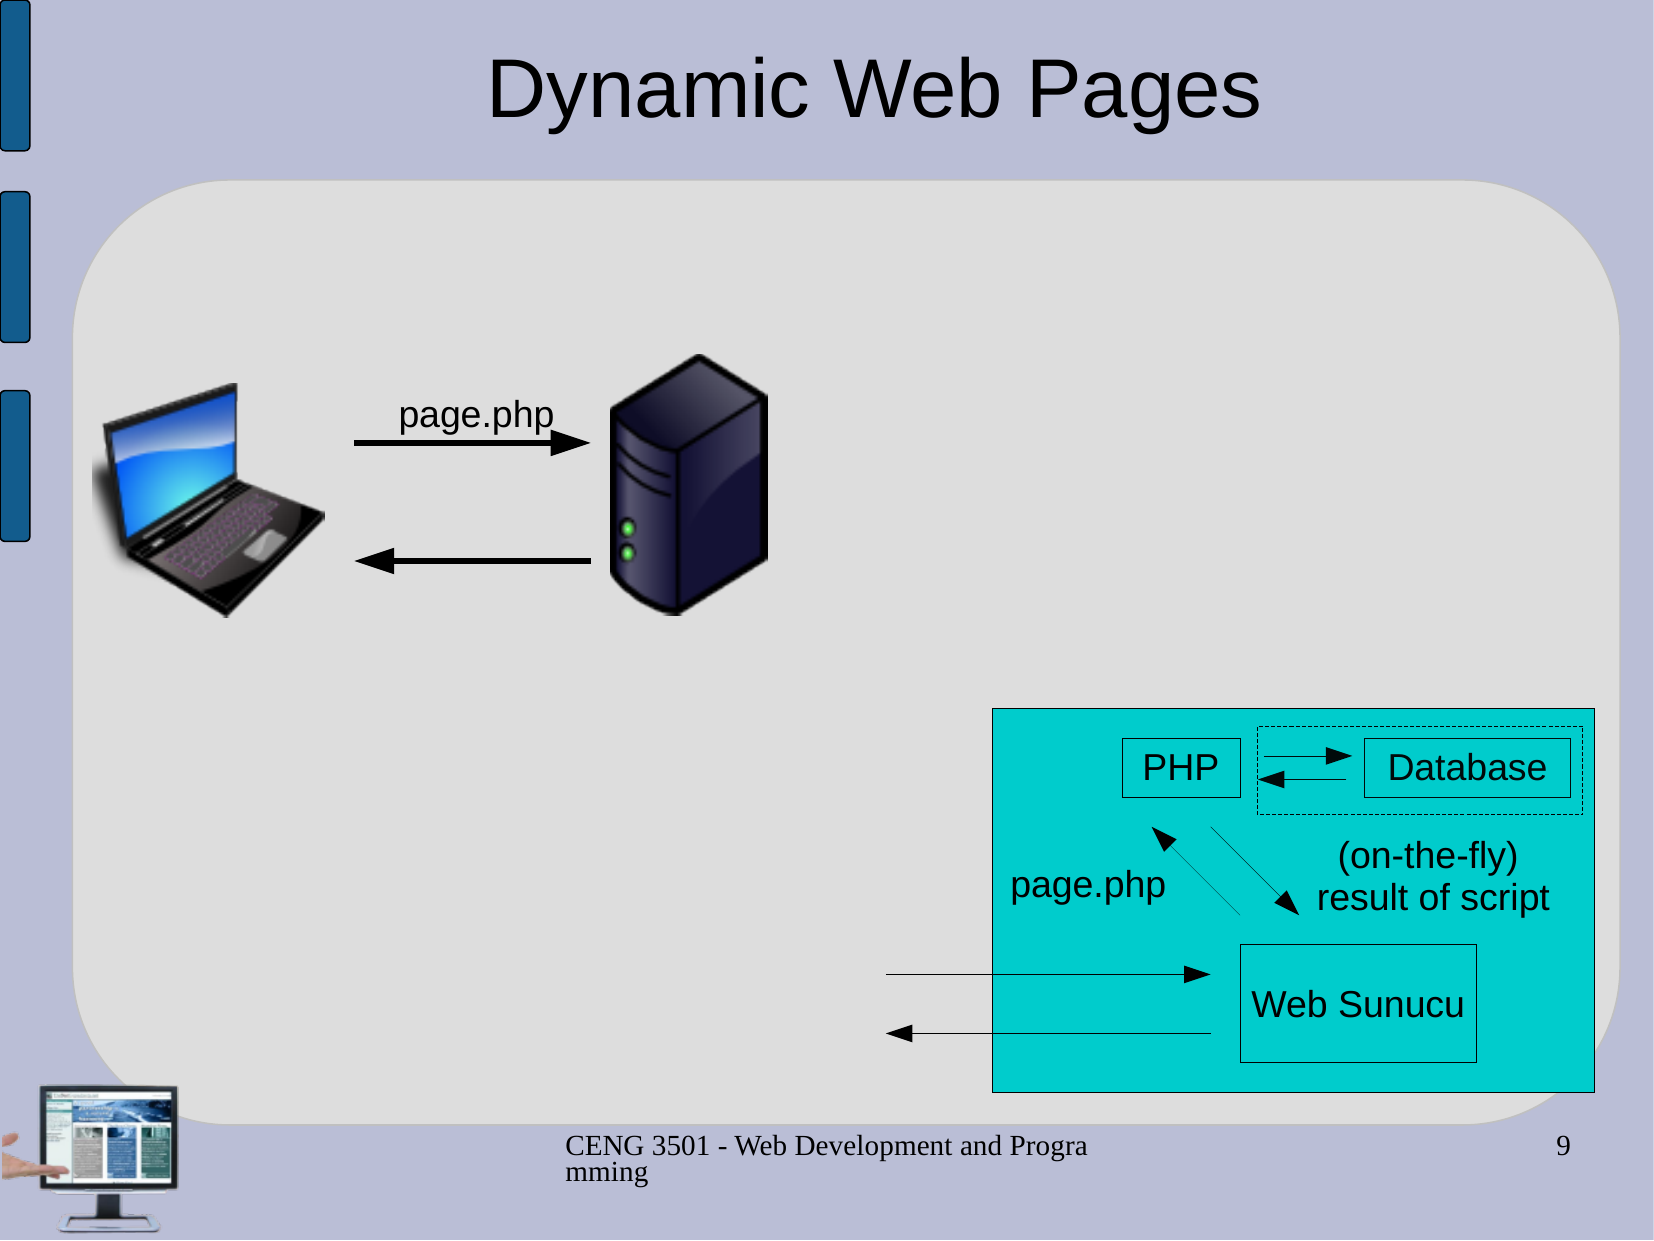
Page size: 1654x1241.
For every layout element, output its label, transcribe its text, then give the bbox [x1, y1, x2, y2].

text_box [992, 708, 1595, 1093]
picture [92, 383, 325, 618]
picture [2, 1079, 225, 1238]
text_box PHP [1122, 738, 1241, 798]
text_box page.php [995, 856, 1182, 914]
text_box page.php [383, 386, 570, 443]
picture [610, 354, 768, 616]
text_box (on-the-fly) result of script [1302, 826, 1565, 926]
title Dynamic Web Pages [112, 29, 1637, 155]
text_box Web Sunucu [1240, 944, 1477, 1063]
